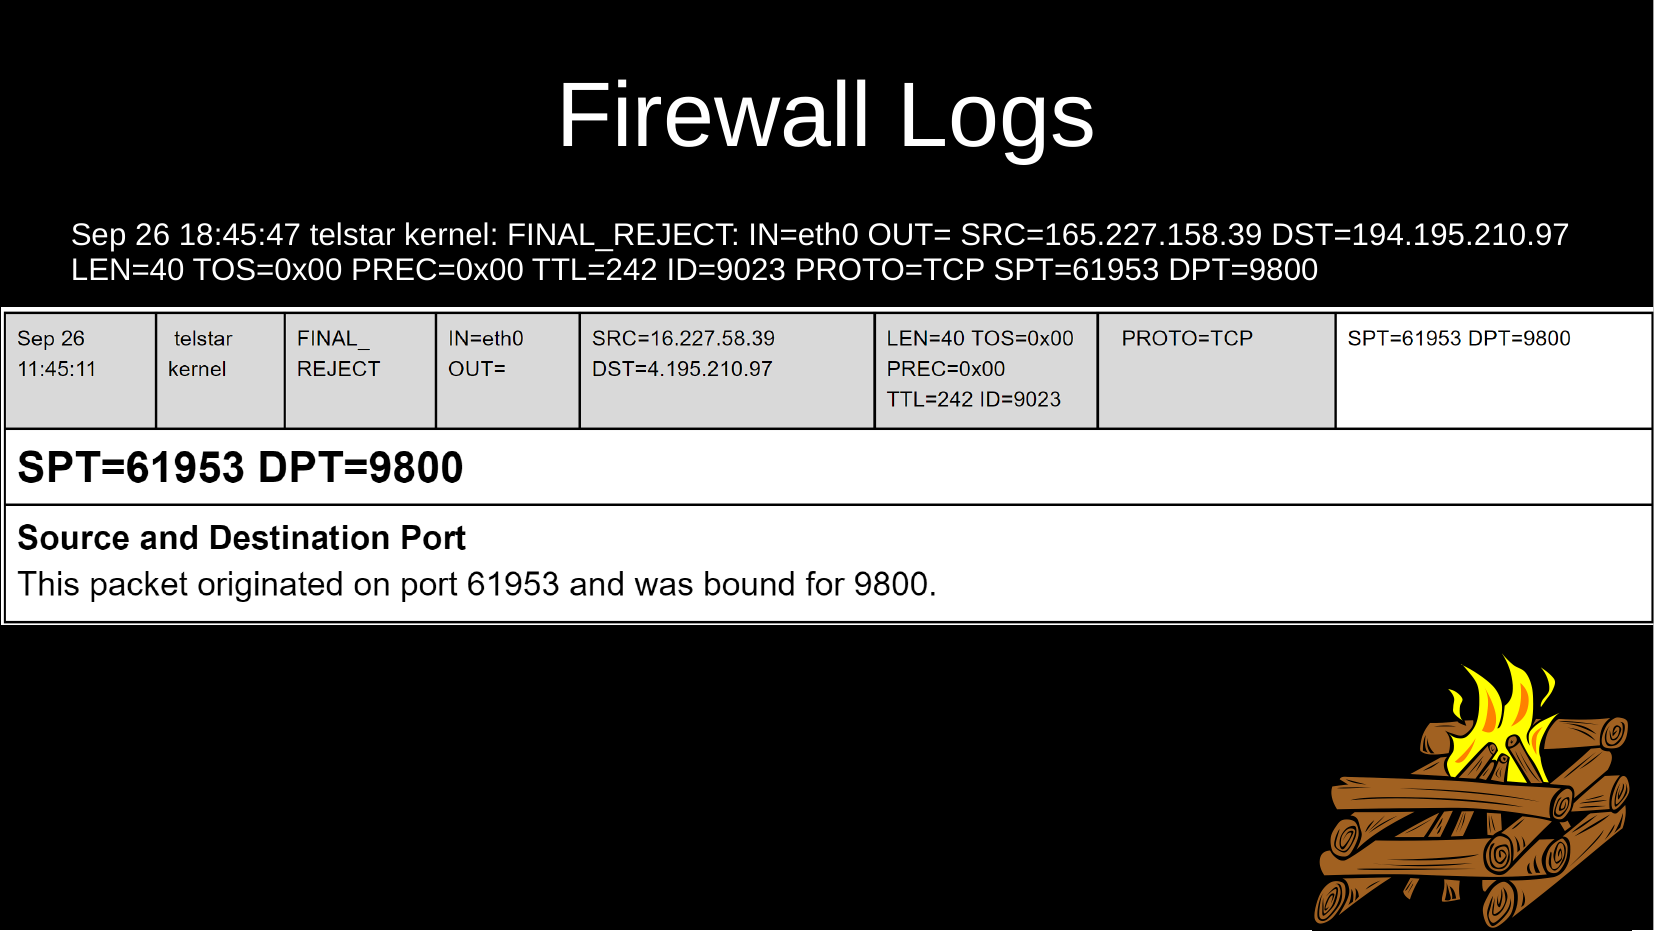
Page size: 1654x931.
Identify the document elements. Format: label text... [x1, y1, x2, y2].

picture [1312, 638, 1632, 931]
picture [1, 307, 1654, 625]
list Sep 26 18:45:47 telstar kernel: FINAL_REJECT: IN=eth0 OUT= SRC=165.227.158.39 DST=194.195.210.97 LEN=40 TOS=0x00 PREC=0x00 TTL=242 ID=9023 PROTO=TCP SPT=61953 DPT=9800 [0, 217, 1651, 758]
title Firewall Logs [82, 37, 1571, 193]
